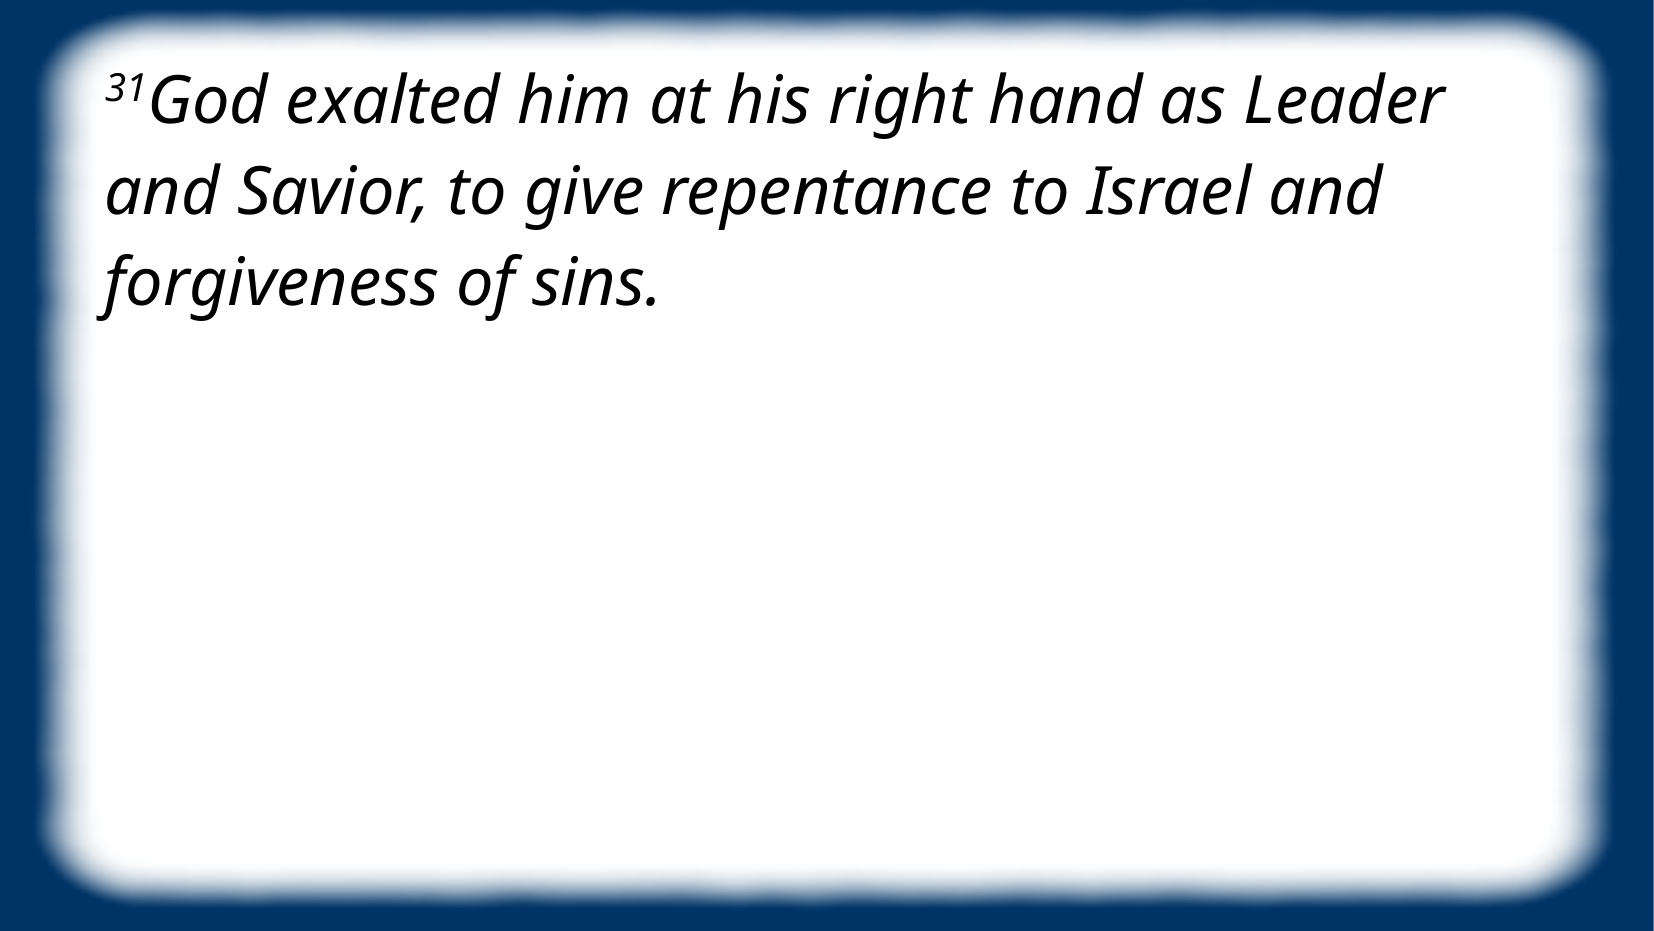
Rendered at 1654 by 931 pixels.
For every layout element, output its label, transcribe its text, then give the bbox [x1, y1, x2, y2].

text_box 31God exalted him at his right hand as Leader and Savior, to give repentance to Israel and forgiveness of sins. [90, 45, 1546, 327]
picture [0, 0, 1654, 931]
